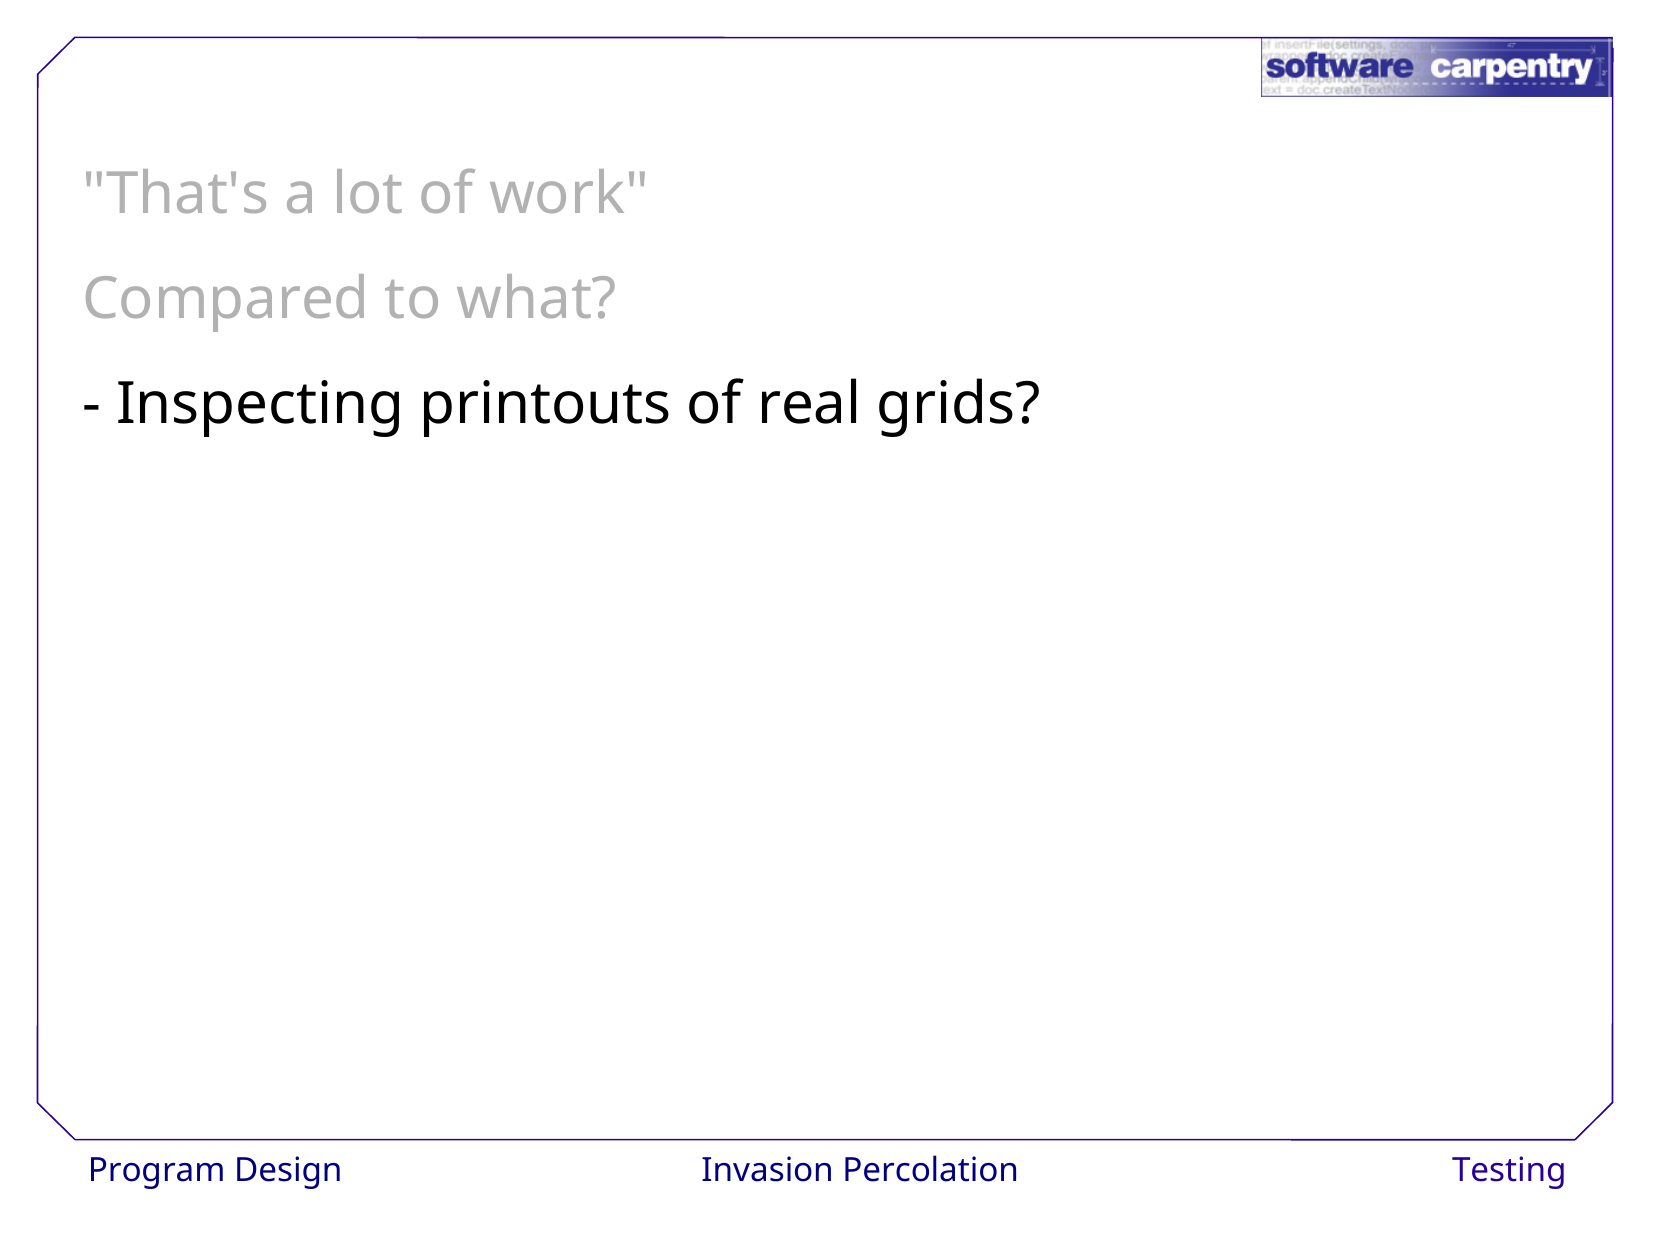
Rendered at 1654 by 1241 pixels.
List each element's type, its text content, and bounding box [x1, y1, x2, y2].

picture [1261, 39, 1613, 97]
text_box "That's a lot of work" Compared to what? - Inspecting printouts of real grids? [67, 112, 1206, 443]
